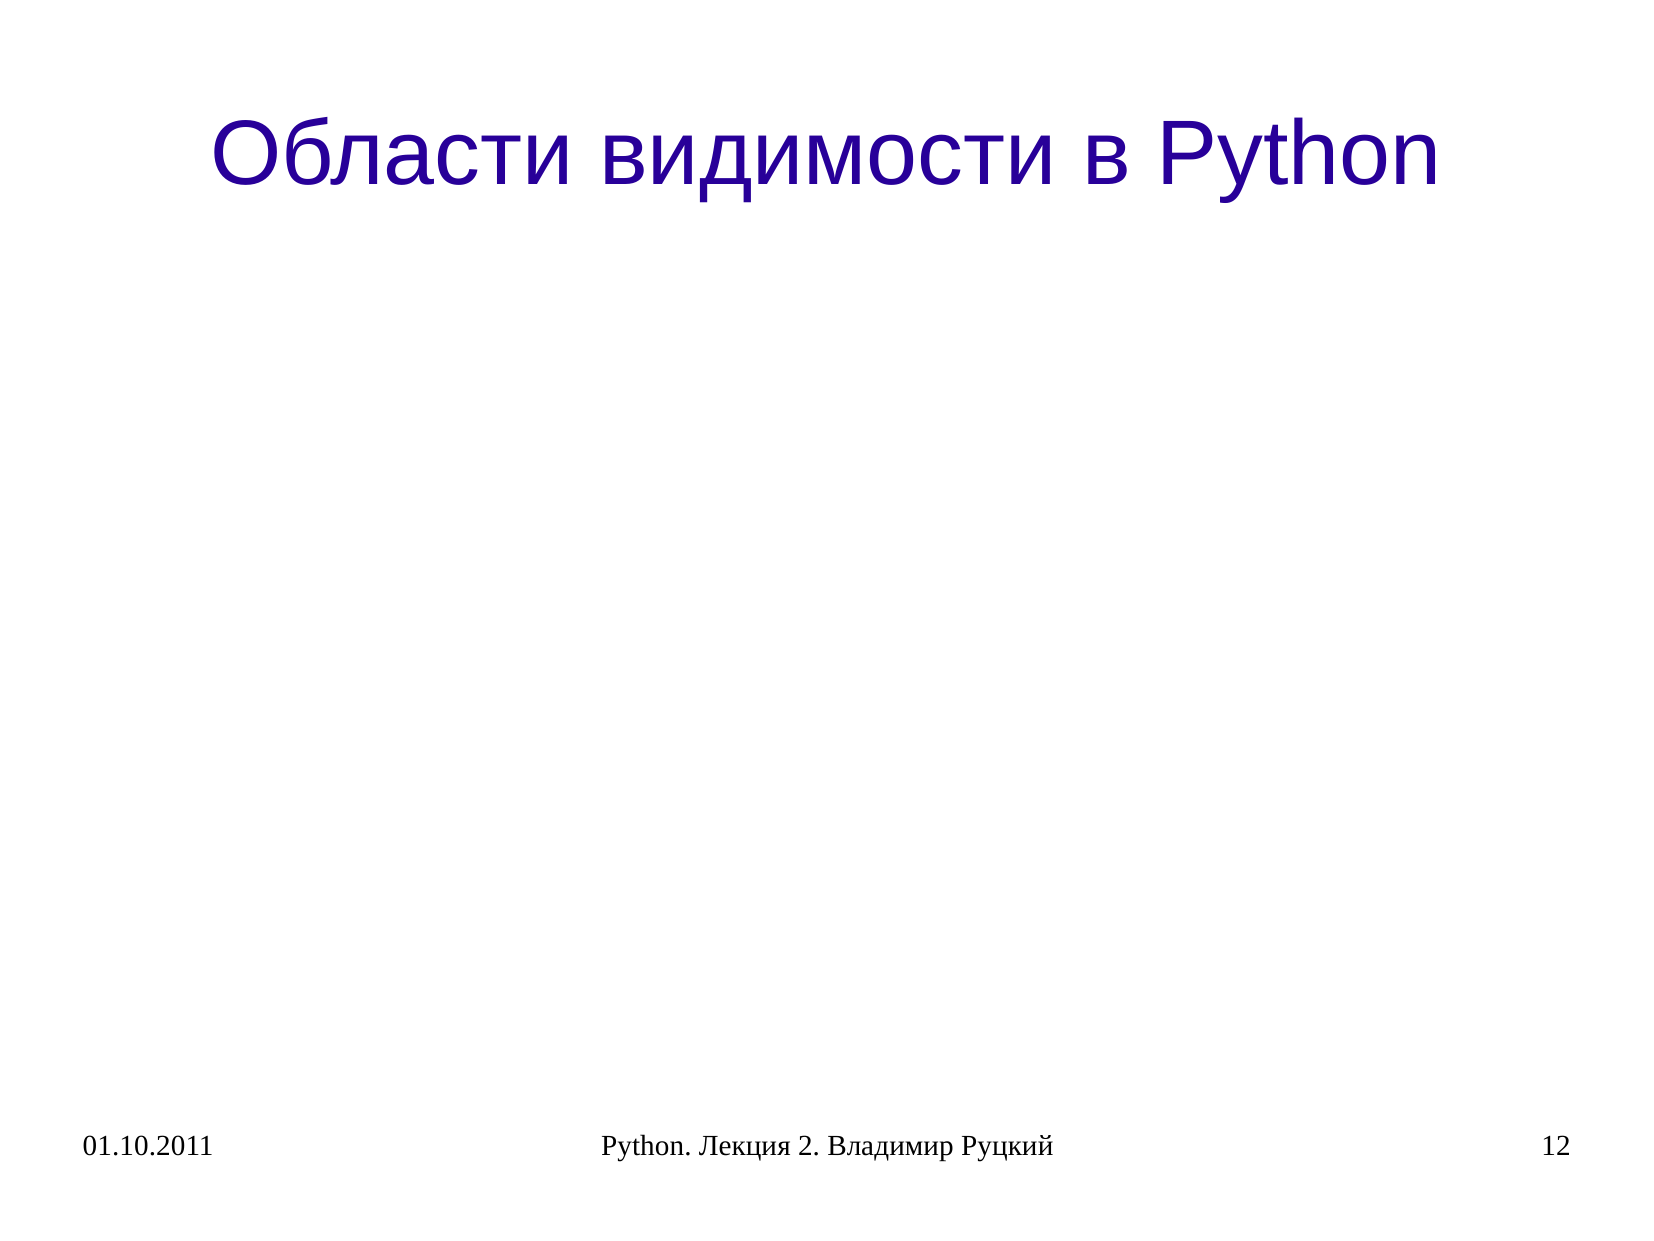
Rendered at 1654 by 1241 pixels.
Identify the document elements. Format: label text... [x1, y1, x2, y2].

title Области видимости в Python [82, 49, 1571, 257]
